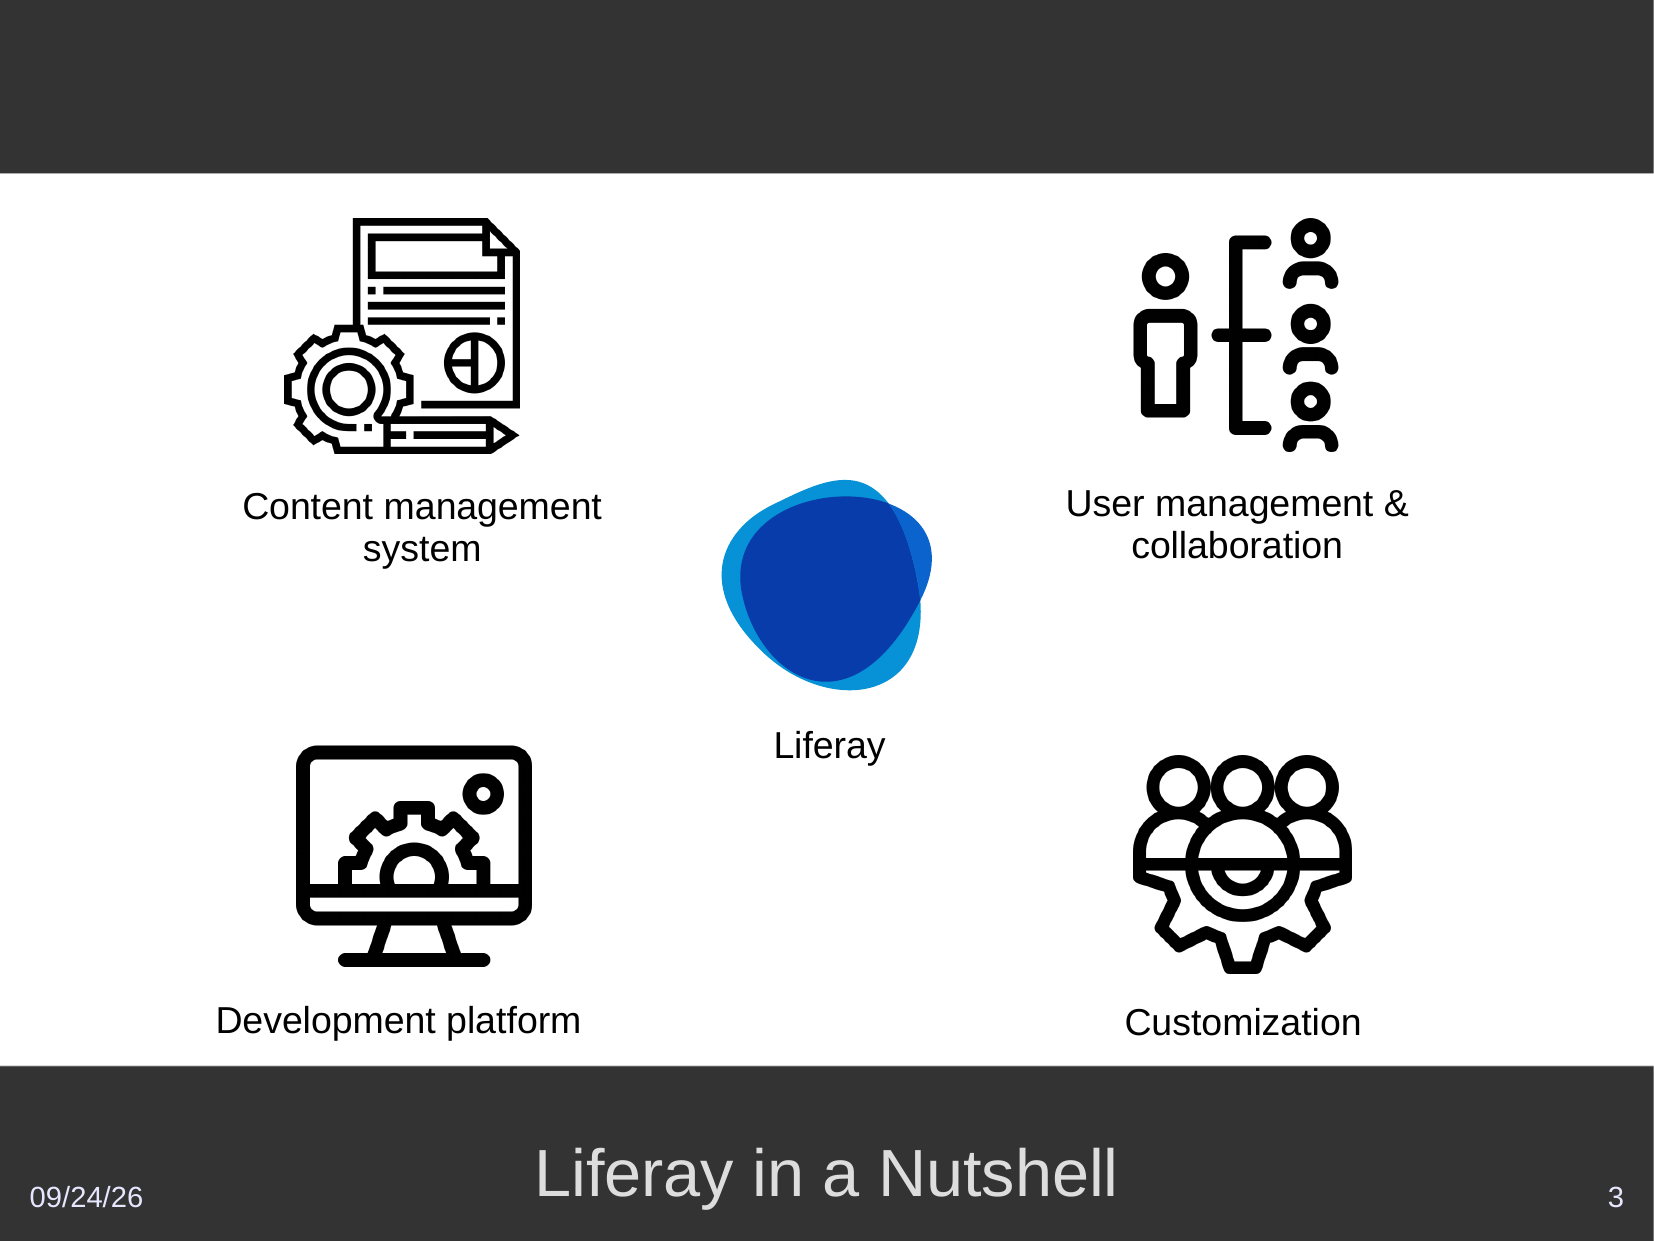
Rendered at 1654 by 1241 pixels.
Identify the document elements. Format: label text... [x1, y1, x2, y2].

picture [0, 0, 1654, 1241]
subtitle Liferay in a Nutshell [29, 1135, 1625, 1241]
text_box Development platform [147, 992, 650, 1049]
text_box Customization [992, 994, 1495, 1052]
text_box User management & collaboration [987, 474, 1489, 574]
text_box Content management system [171, 478, 667, 578]
text_box Liferay [578, 716, 1081, 774]
